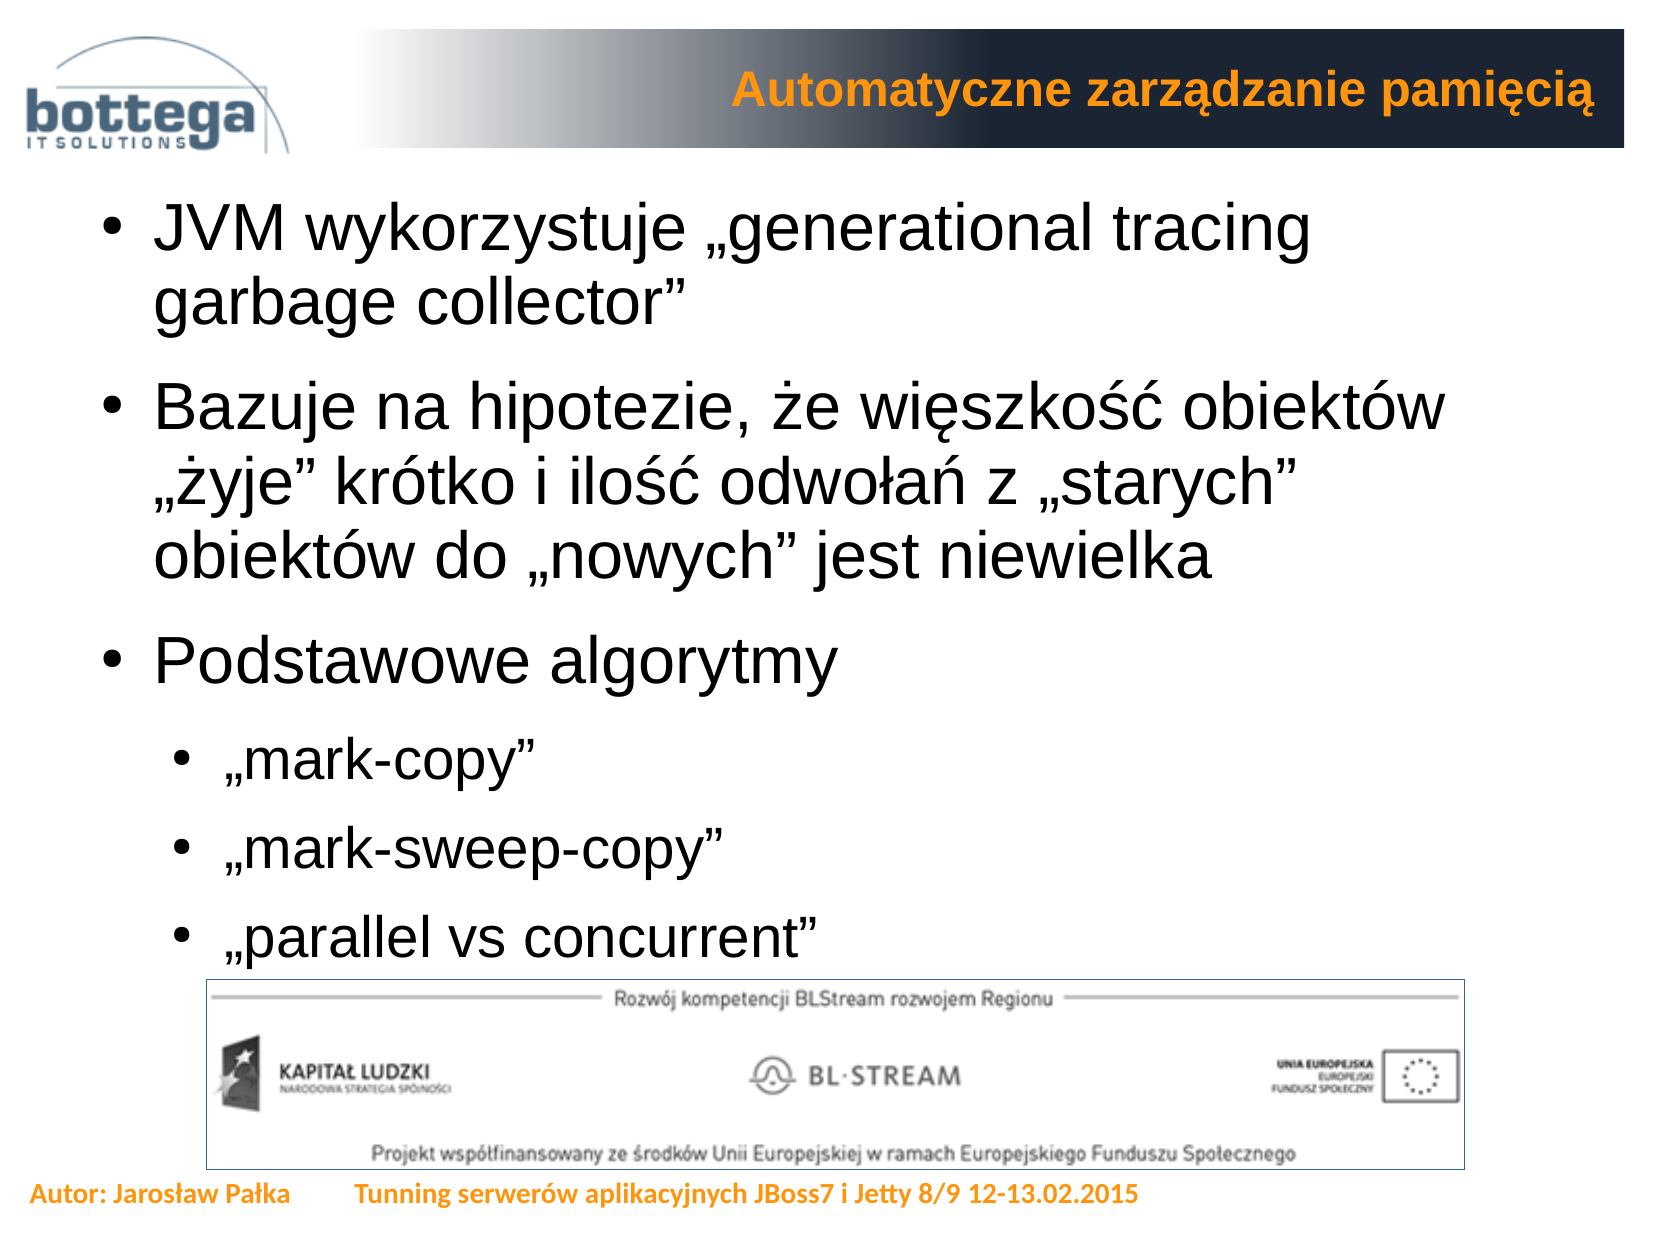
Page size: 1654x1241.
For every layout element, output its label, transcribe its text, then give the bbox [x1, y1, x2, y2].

list JVM wykorzystuje „generational tracing garbage collector” Bazuje na hipotezie, że więszkość obiektów „żyje” krótko i ilość odwołań z „starych” obiektów do „nowych” jest niewielka Podstawowe algorytmy „mark-copy” „mark-sweep-copy” „parallel vs concurrent” [82, 189, 1571, 1009]
picture [207, 1009, 1464, 1169]
picture [17, 29, 296, 160]
title Automatyczne zarządzanie pamięcią [354, 29, 1625, 148]
